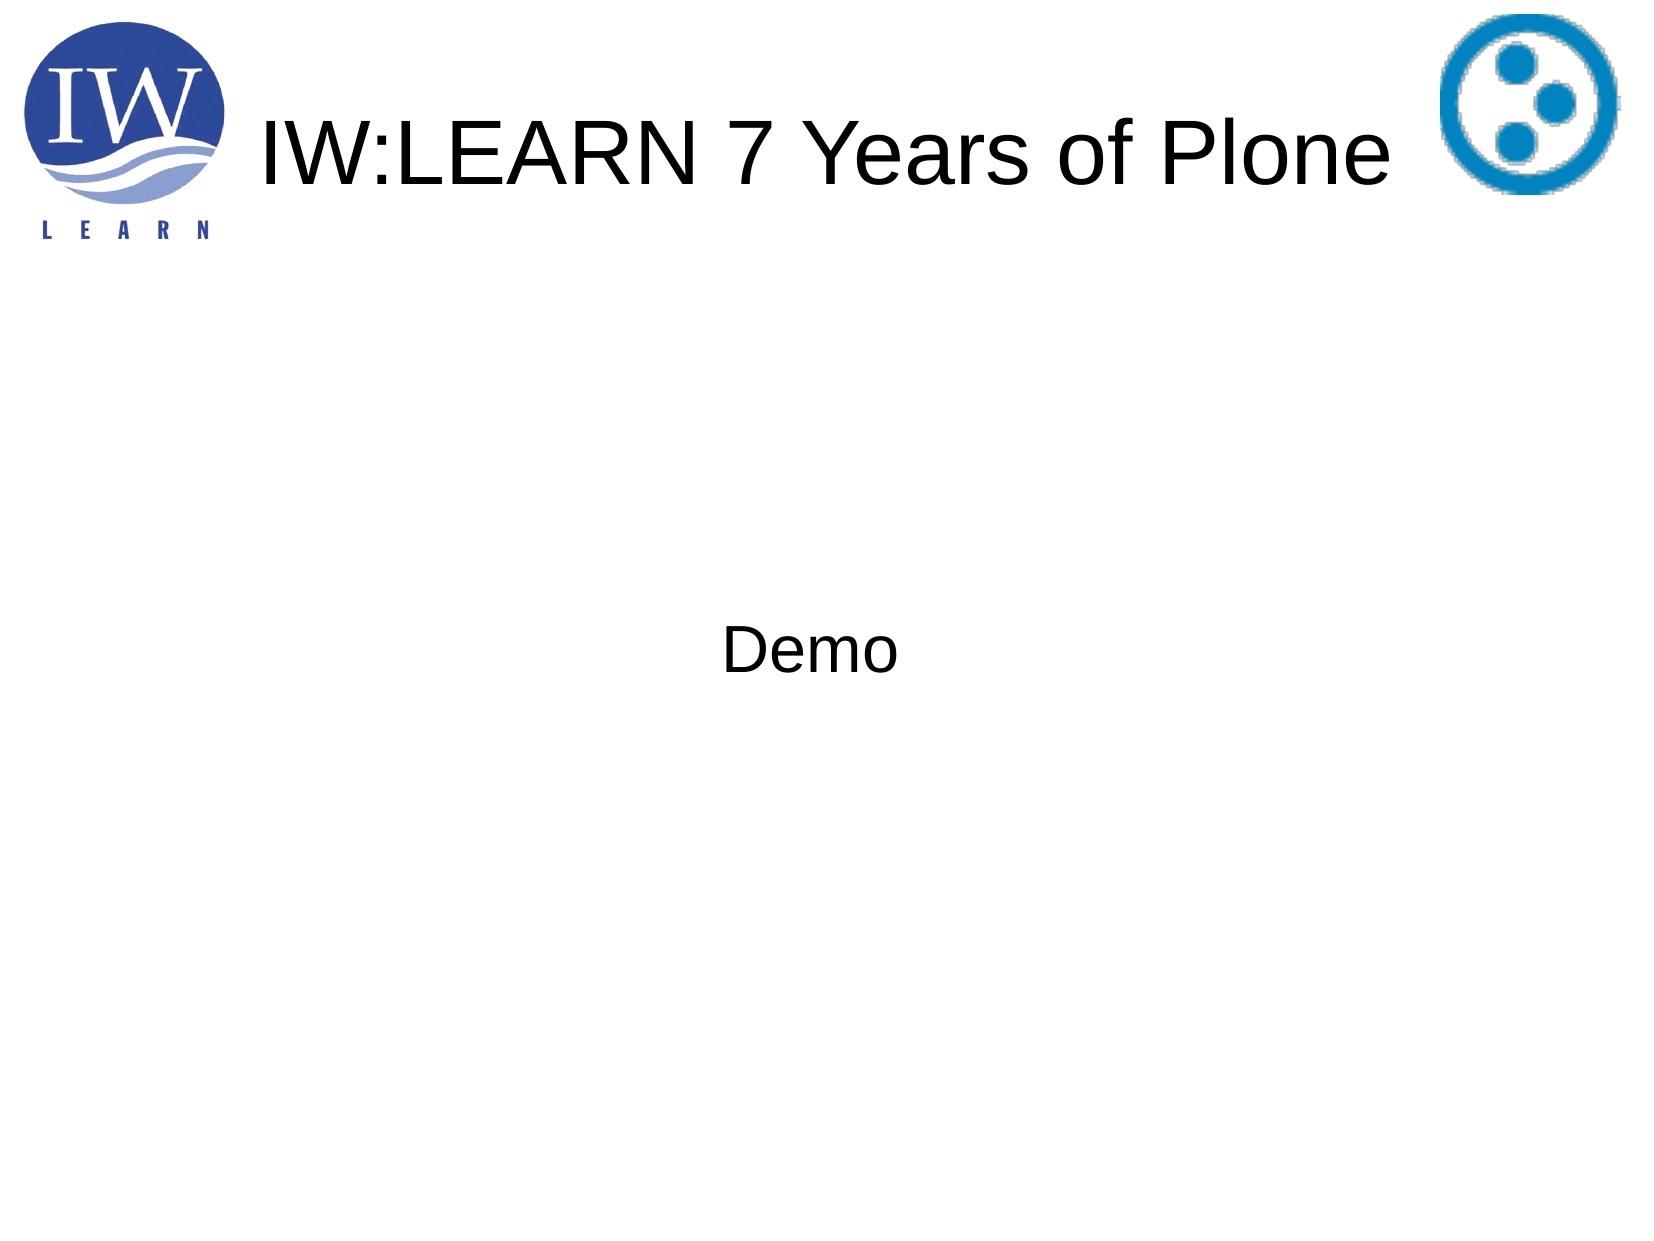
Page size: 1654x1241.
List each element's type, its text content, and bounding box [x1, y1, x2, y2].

subtitle Demo [82, 290, 1538, 1010]
picture [1440, 117, 1516, 196]
picture [6, 7, 241, 257]
picture [1455, 29, 1601, 178]
picture [1440, 14, 1515, 90]
title IW:LEARN 7 Years of Plone [241, 49, 1571, 257]
picture [1541, 14, 1621, 196]
